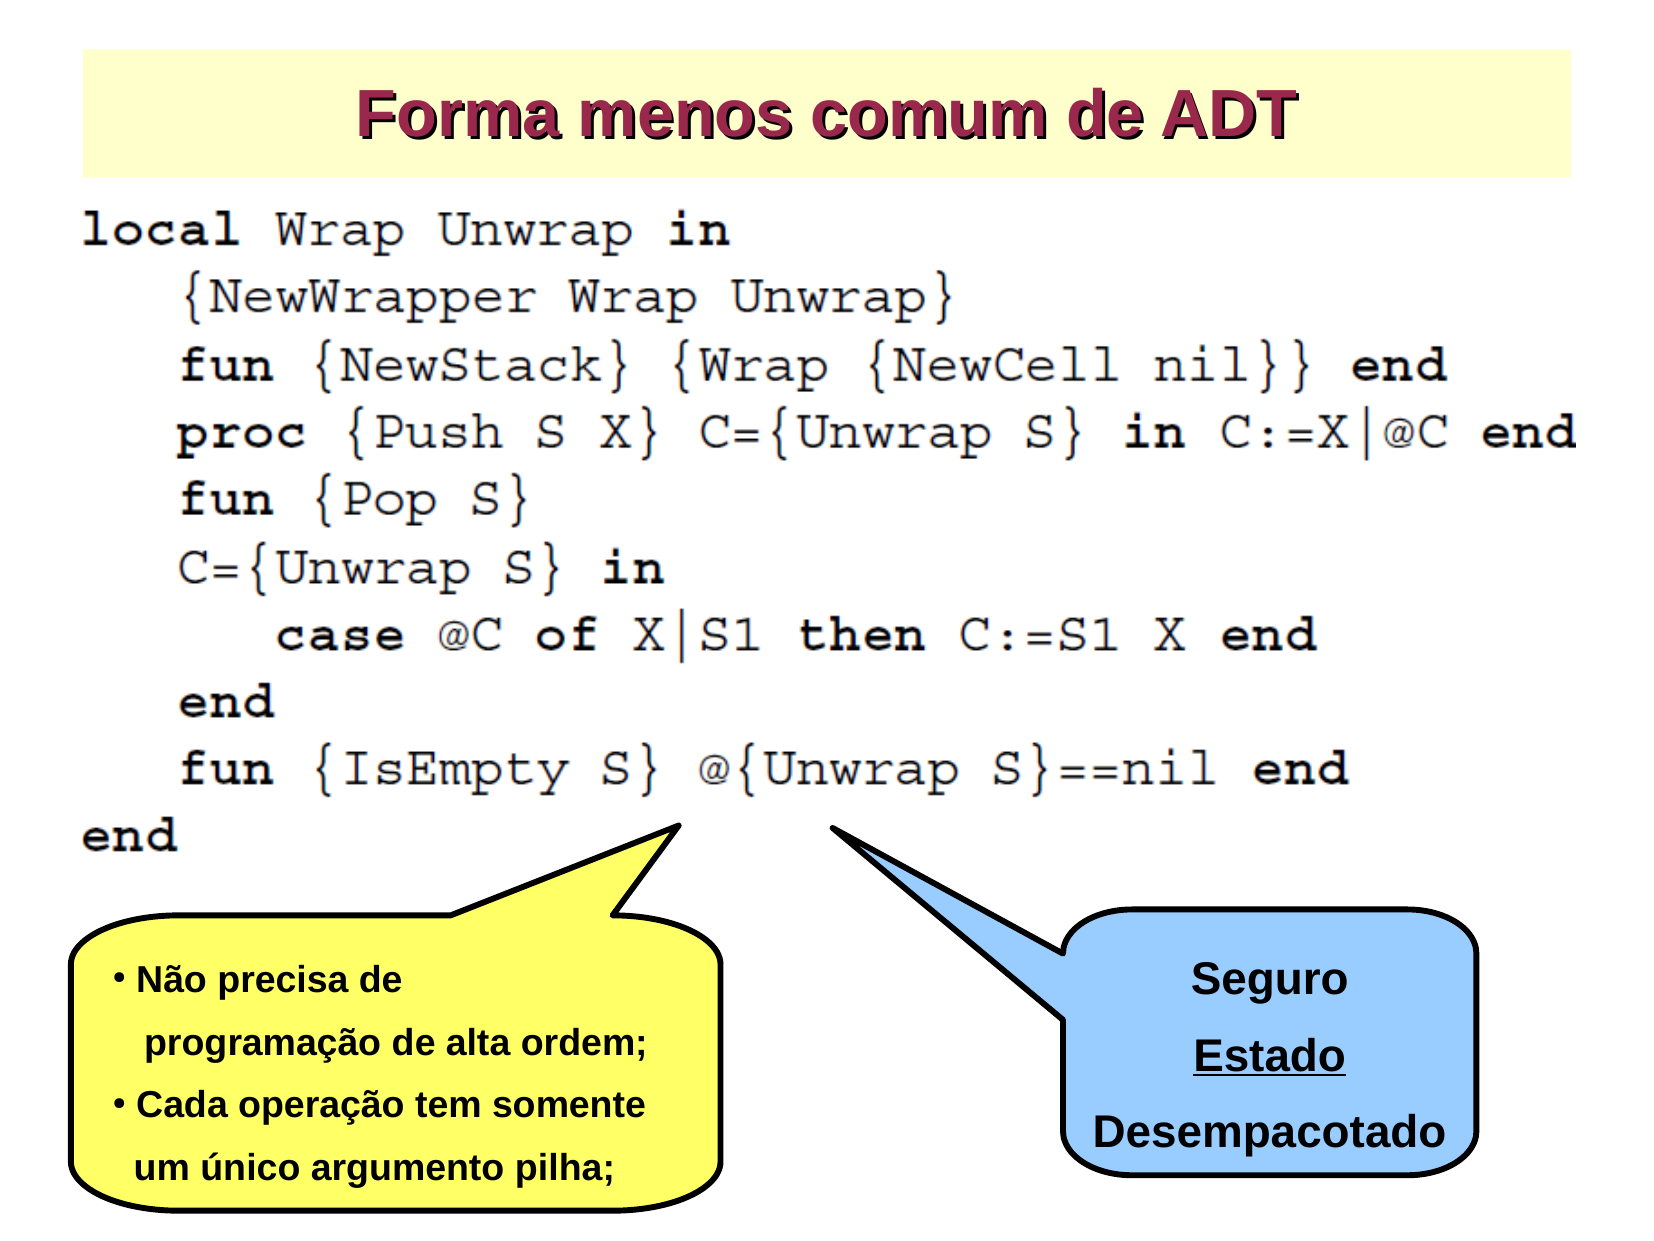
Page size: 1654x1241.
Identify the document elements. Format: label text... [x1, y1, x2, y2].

text_box Não precisa de programação de alta ordem; Cada operação tem somente um único argumento pilha; [70, 825, 721, 1211]
text_box Seguro Estado Desempacotado [832, 827, 1477, 1176]
title Forma menos comum de ADT [82, 49, 1571, 178]
picture [82, 202, 1576, 857]
